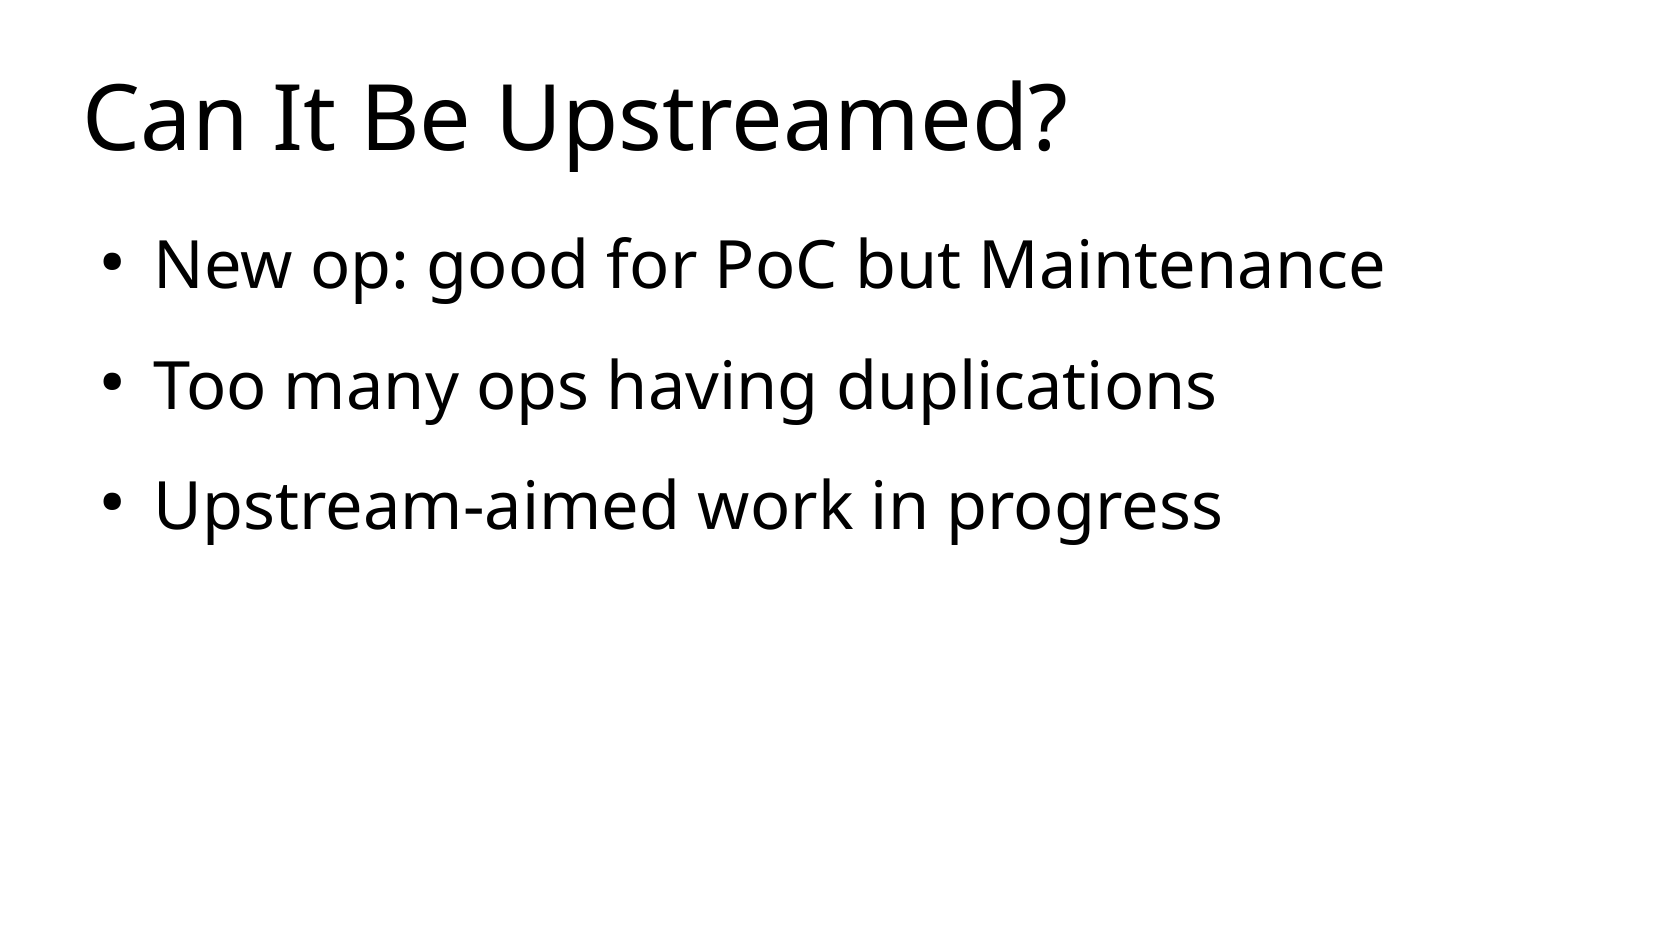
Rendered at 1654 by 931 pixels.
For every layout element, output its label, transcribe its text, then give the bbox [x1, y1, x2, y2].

list New op: good for PoC but Maintenance Too many ops having duplications Upstream-aimed work in progress [82, 217, 1571, 758]
title Can It Be Upstreamed? [82, 37, 1571, 193]
